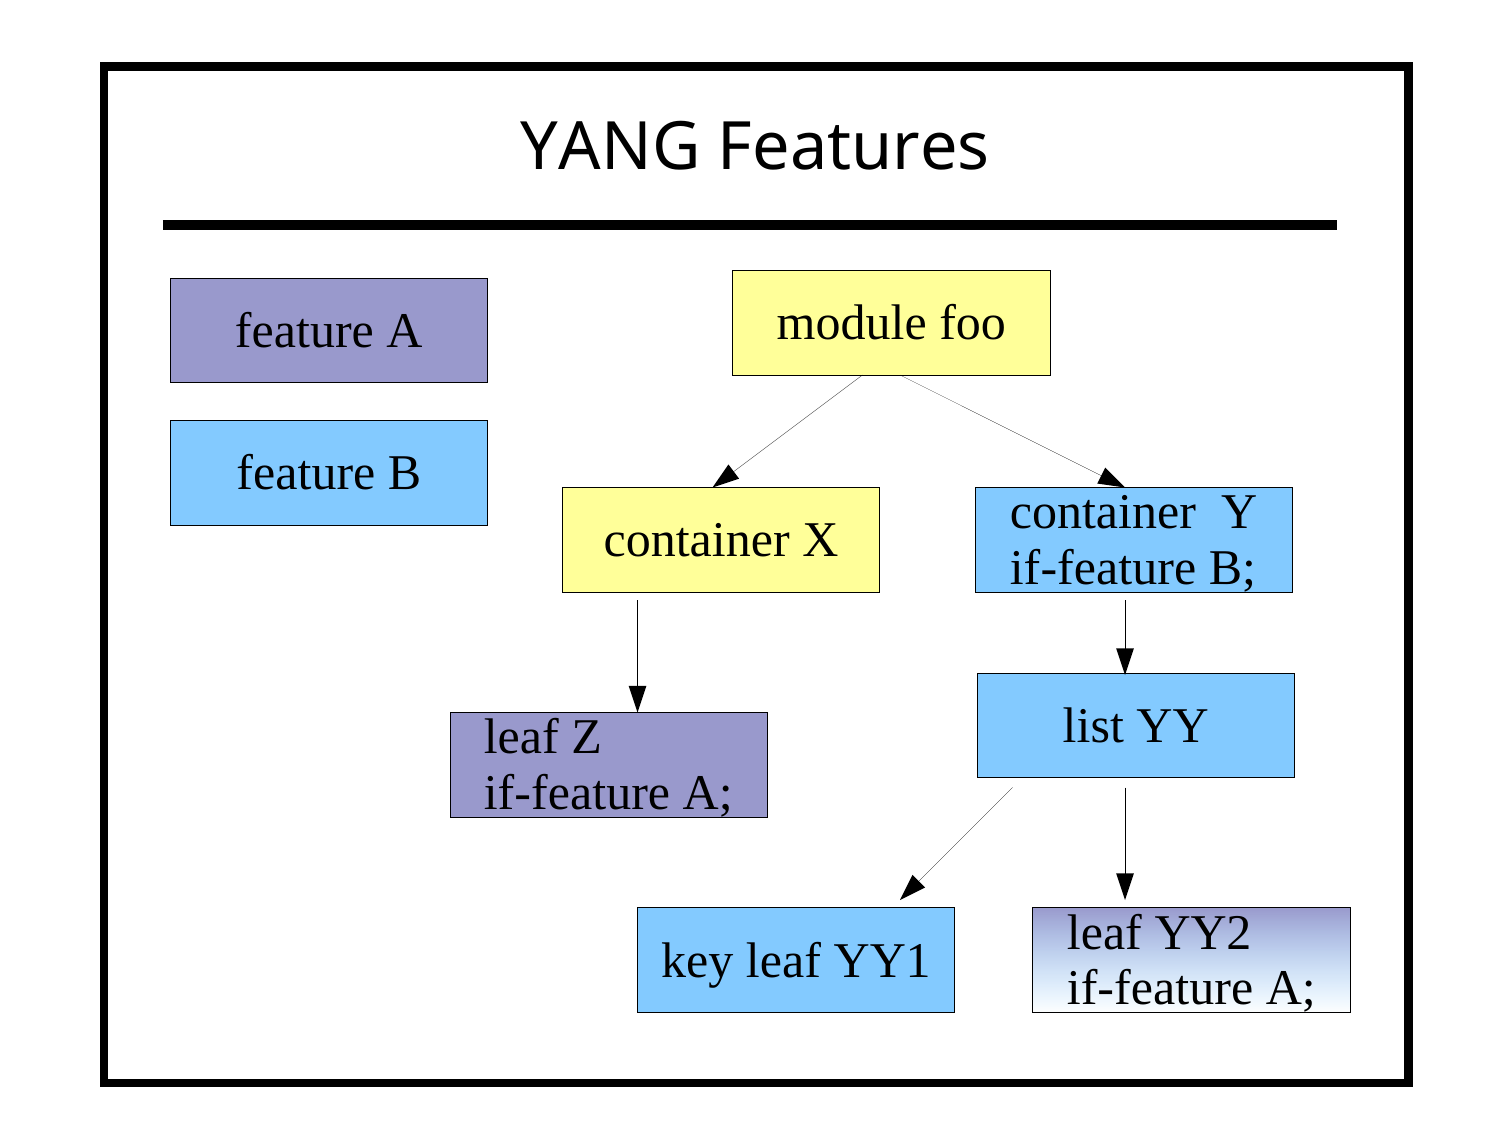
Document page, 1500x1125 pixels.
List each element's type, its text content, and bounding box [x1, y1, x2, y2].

text_box container Y if-feature B; [975, 487, 1293, 593]
text_box container X [562, 487, 880, 593]
text_box list YY [977, 673, 1295, 778]
text_box leaf YY2 if-feature A; [1032, 907, 1351, 1013]
title YANG Features [162, 74, 1332, 213]
text_box leaf Z if-feature A; [450, 712, 768, 818]
text_box feature B [170, 420, 488, 526]
text_box key leaf YY1 [637, 907, 955, 1013]
text_box module foo [732, 270, 1051, 376]
text_box feature A [170, 278, 488, 383]
